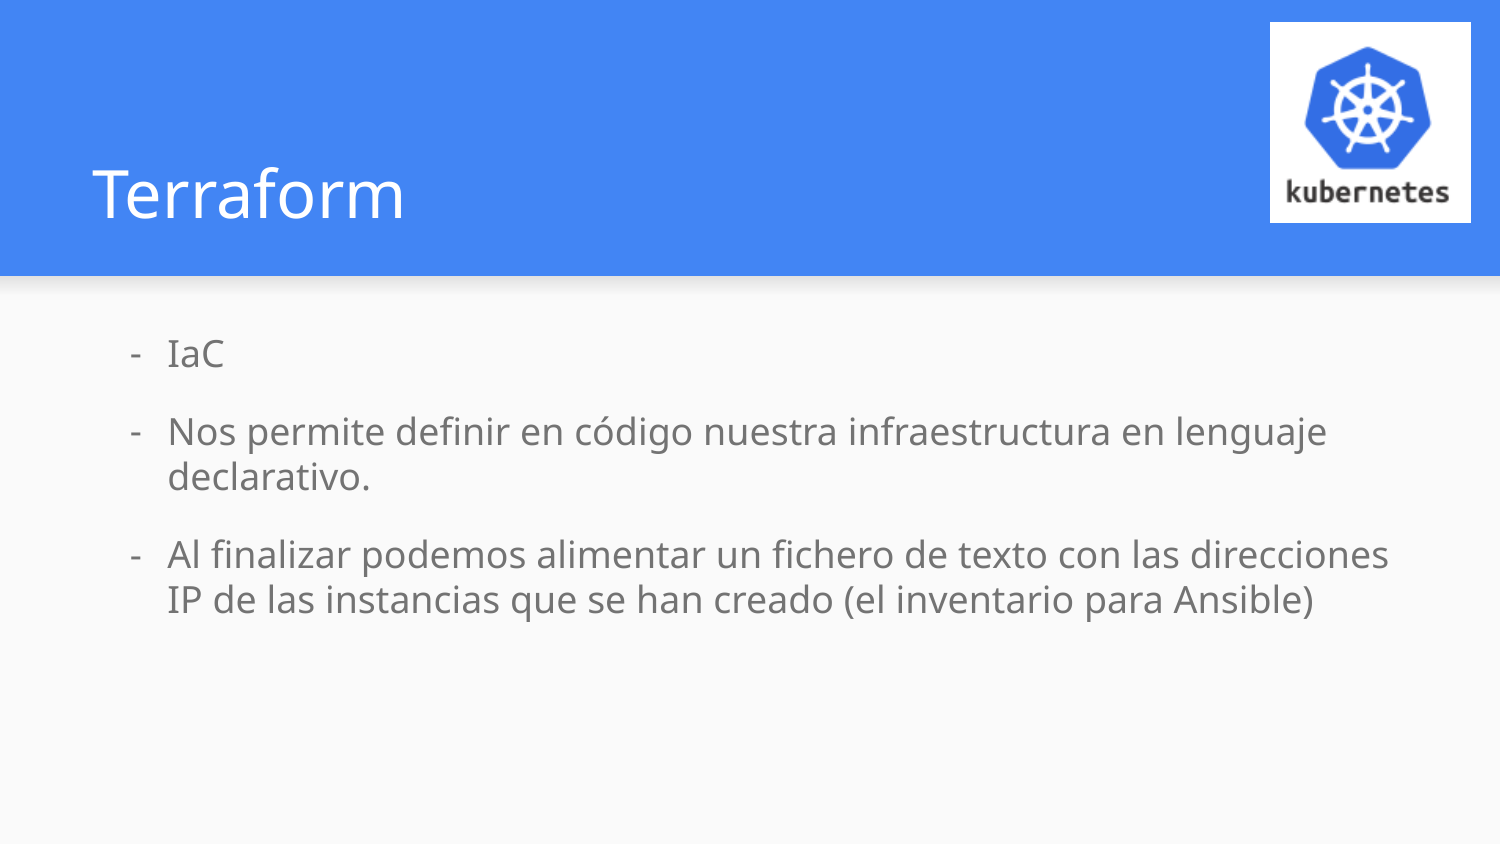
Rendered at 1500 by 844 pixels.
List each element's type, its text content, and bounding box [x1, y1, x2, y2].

title Terraform [77, 121, 1427, 248]
list IaC Nos permite definir en código nuestra infraestructura en lenguaje declarativo. Al finalizar podemos alimentar un fichero de texto con las direcciones IP de las instancias que se han creado (el inventario para Ansible) [77, 314, 1427, 760]
picture [1270, 22, 1471, 223]
